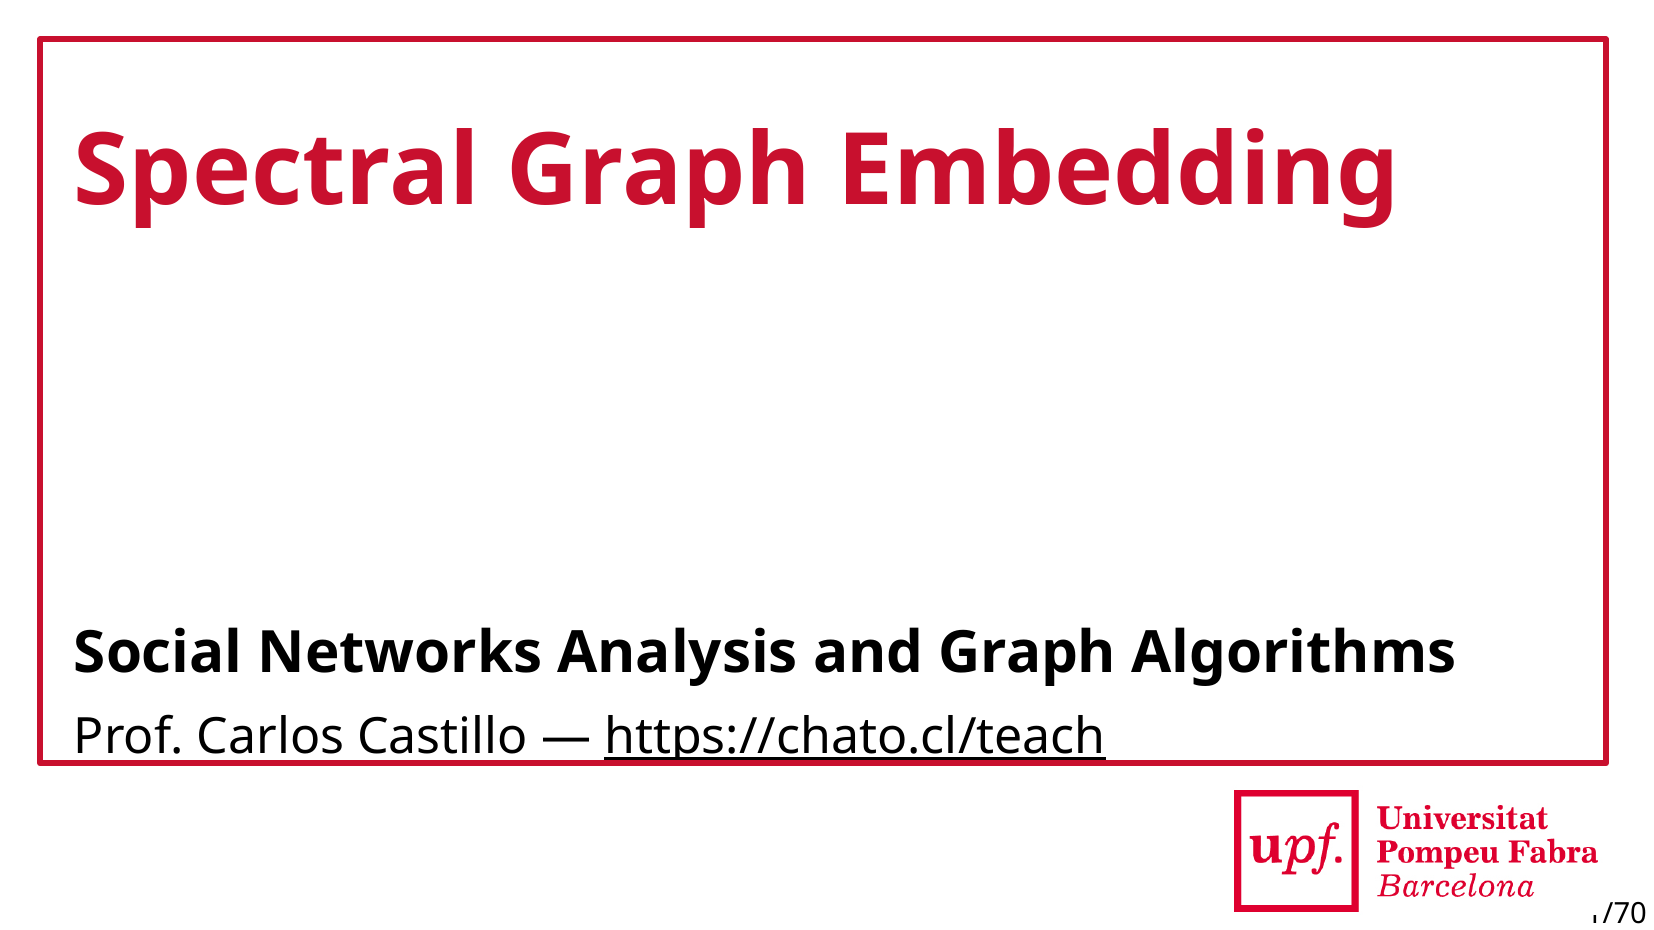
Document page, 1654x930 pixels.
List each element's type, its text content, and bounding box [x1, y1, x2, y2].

picture [1229, 784, 1603, 915]
chart [770, 589, 889, 649]
text_box Spectral Graph Embedding Social Networks Analysis and Graph Algorithms Prof. Carlos Castillo — https://chato.cl/teach [73, 77, 1562, 730]
